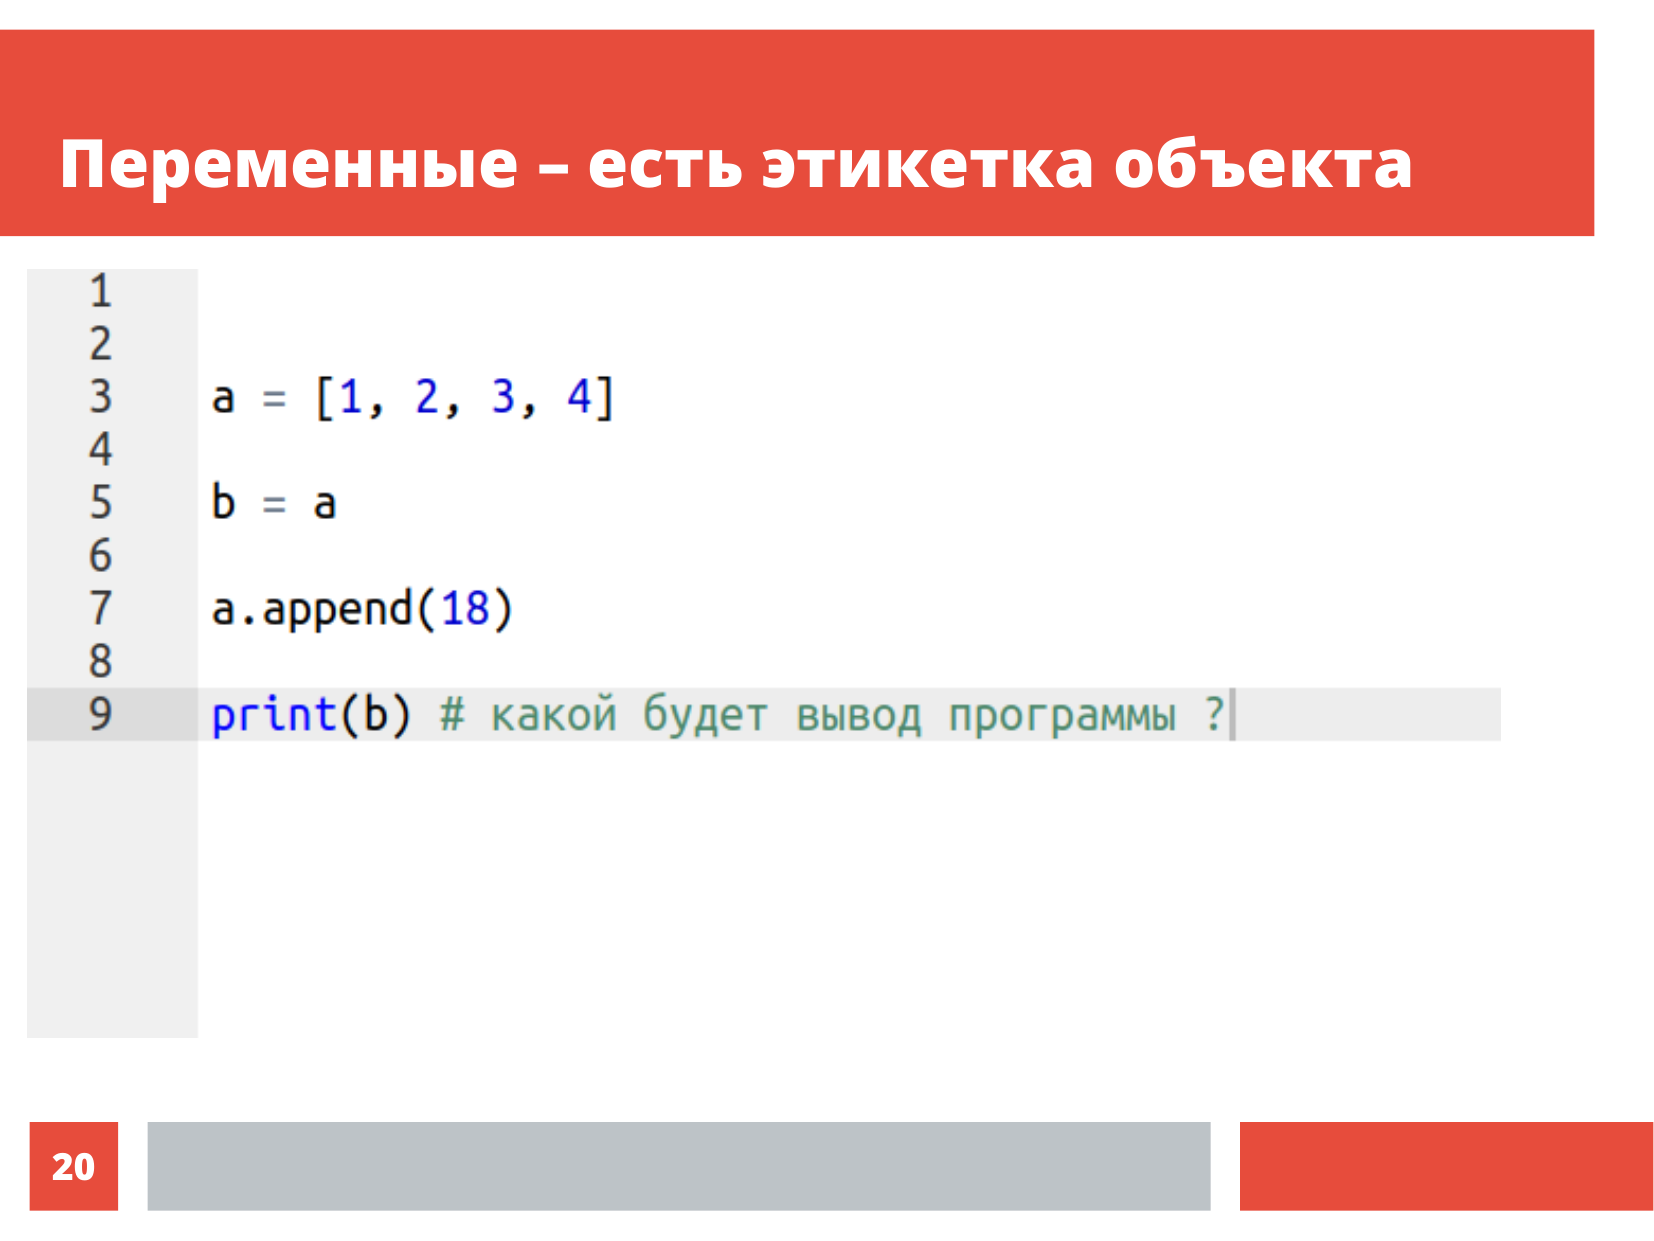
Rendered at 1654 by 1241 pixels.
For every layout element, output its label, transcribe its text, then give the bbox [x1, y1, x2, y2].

picture [27, 269, 1501, 1038]
title Переменные – есть этикетка объекта [59, 59, 1595, 207]
